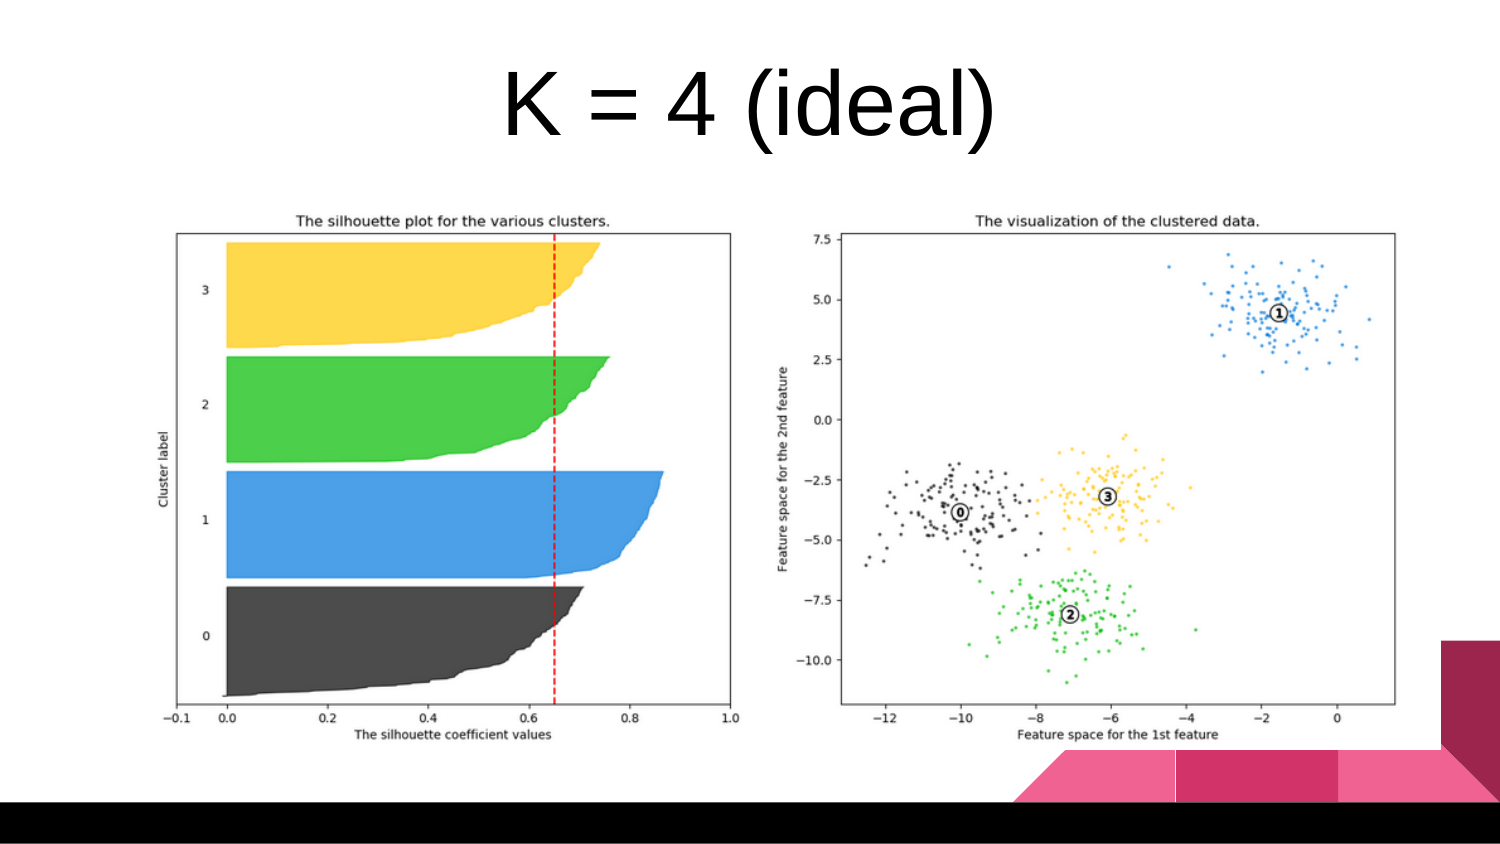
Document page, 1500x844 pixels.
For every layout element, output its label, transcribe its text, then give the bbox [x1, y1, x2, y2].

picture [135, 199, 1441, 751]
title K = 4 (ideal) [75, 33, 1425, 175]
